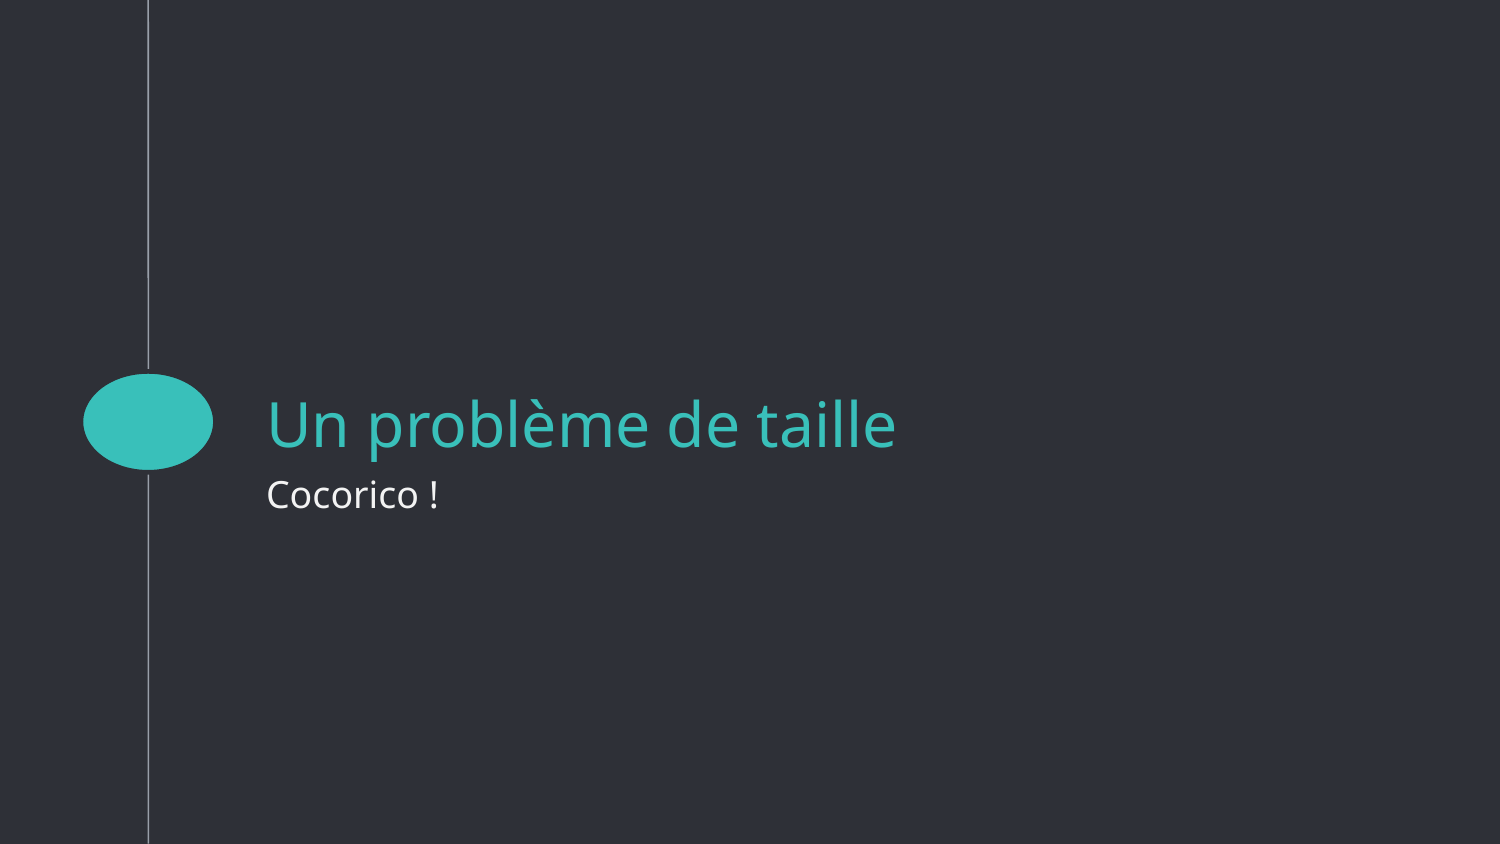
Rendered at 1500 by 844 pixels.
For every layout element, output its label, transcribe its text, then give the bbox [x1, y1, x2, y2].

title Un problème de taille [250, 378, 1362, 456]
subtitle Cocorico ! [250, 456, 1388, 515]
